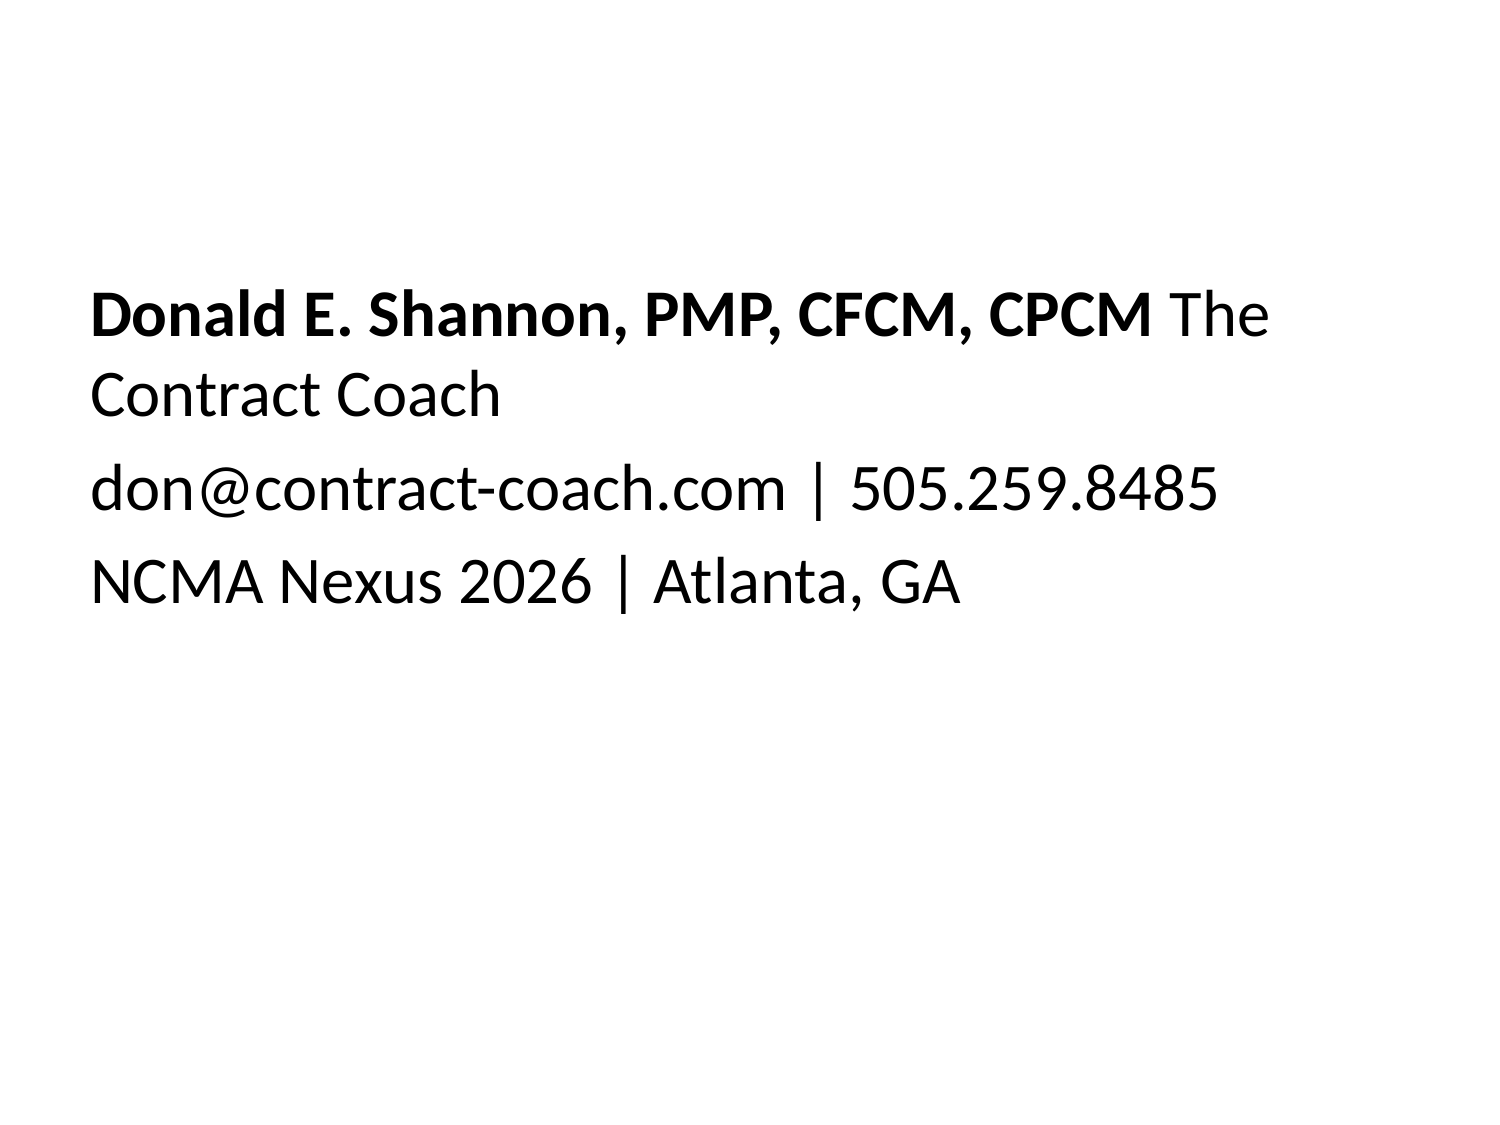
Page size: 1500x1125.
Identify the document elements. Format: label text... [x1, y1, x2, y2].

list Donald E. Shannon, PMP, CFCM, CPCM The Contract Coach don@contract-coach.com | 505.259.8485 NCMA Nexus 2026 | Atlanta, GA [75, 262, 1425, 1005]
